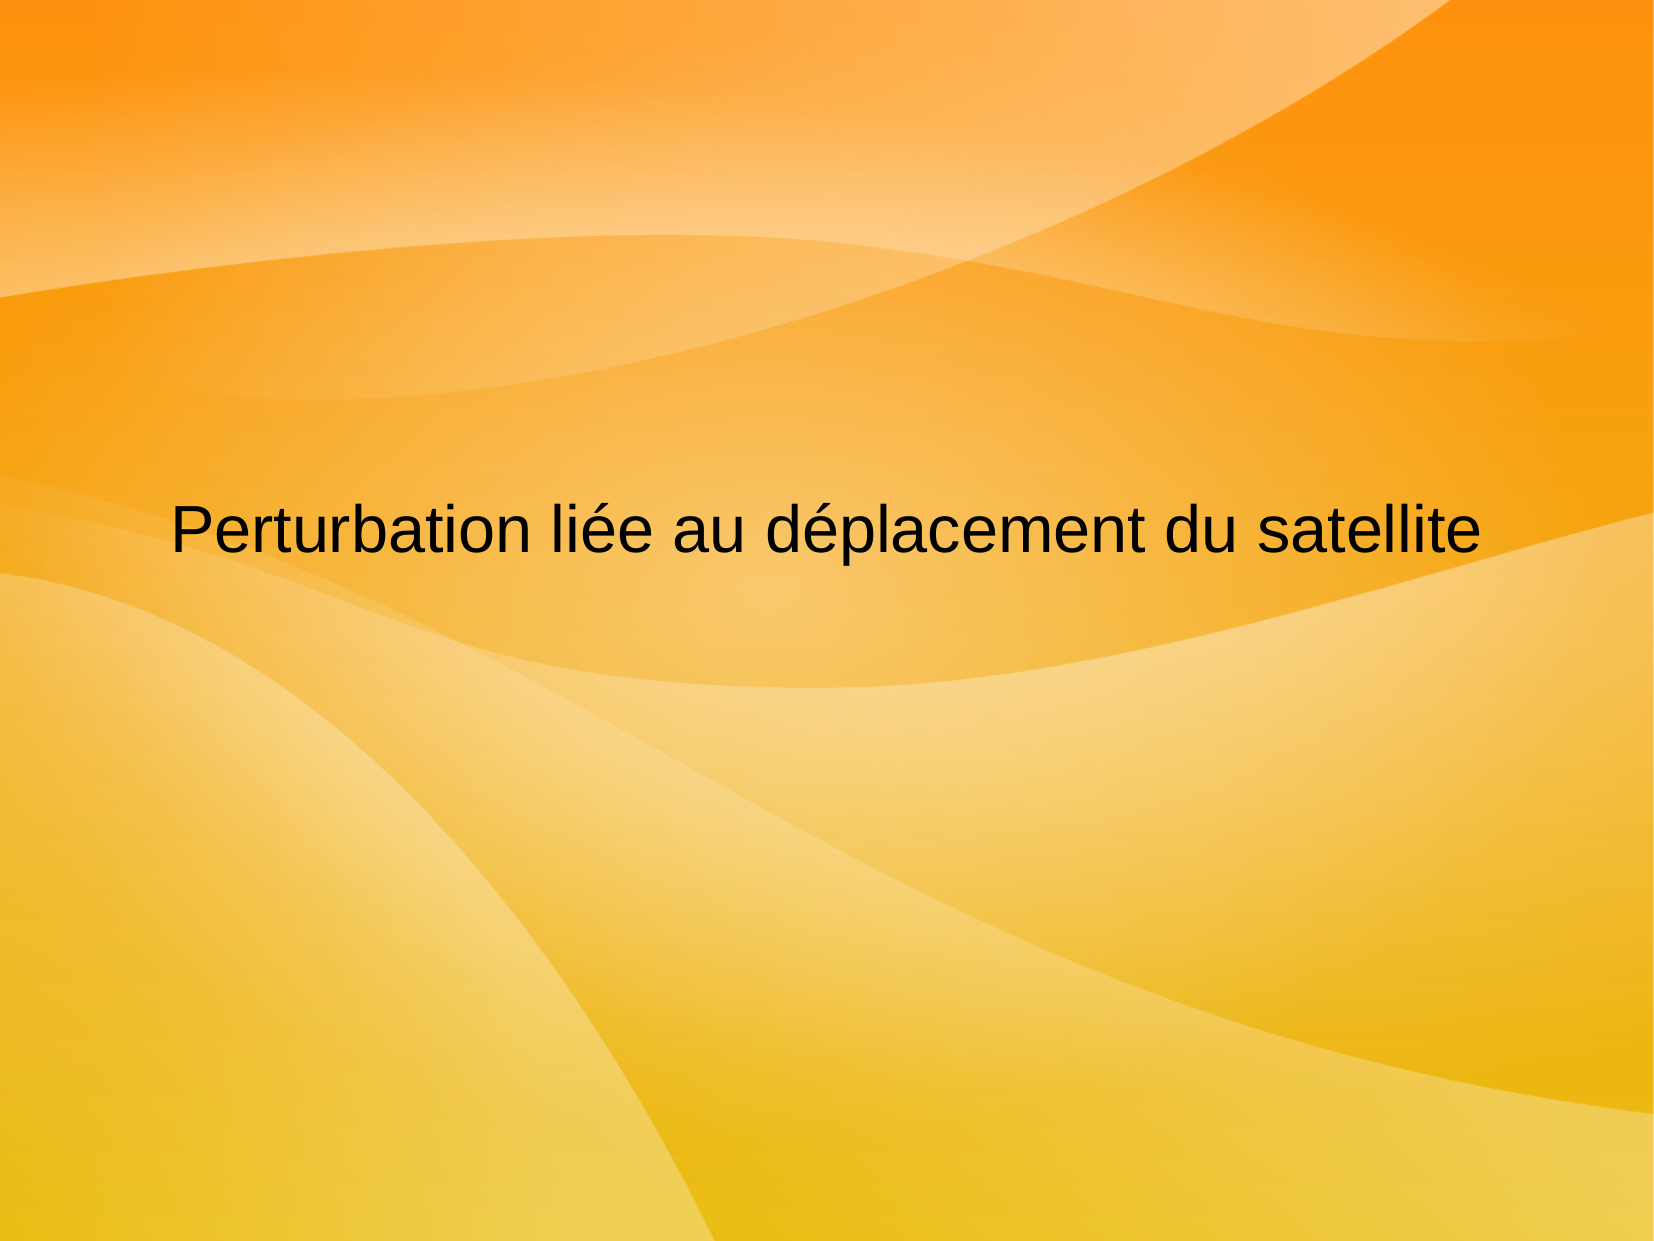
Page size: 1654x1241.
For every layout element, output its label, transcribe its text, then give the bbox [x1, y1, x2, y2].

picture [0, 0, 1654, 1241]
subtitle Perturbation liée au déplacement du satellite [82, 49, 1571, 1010]
